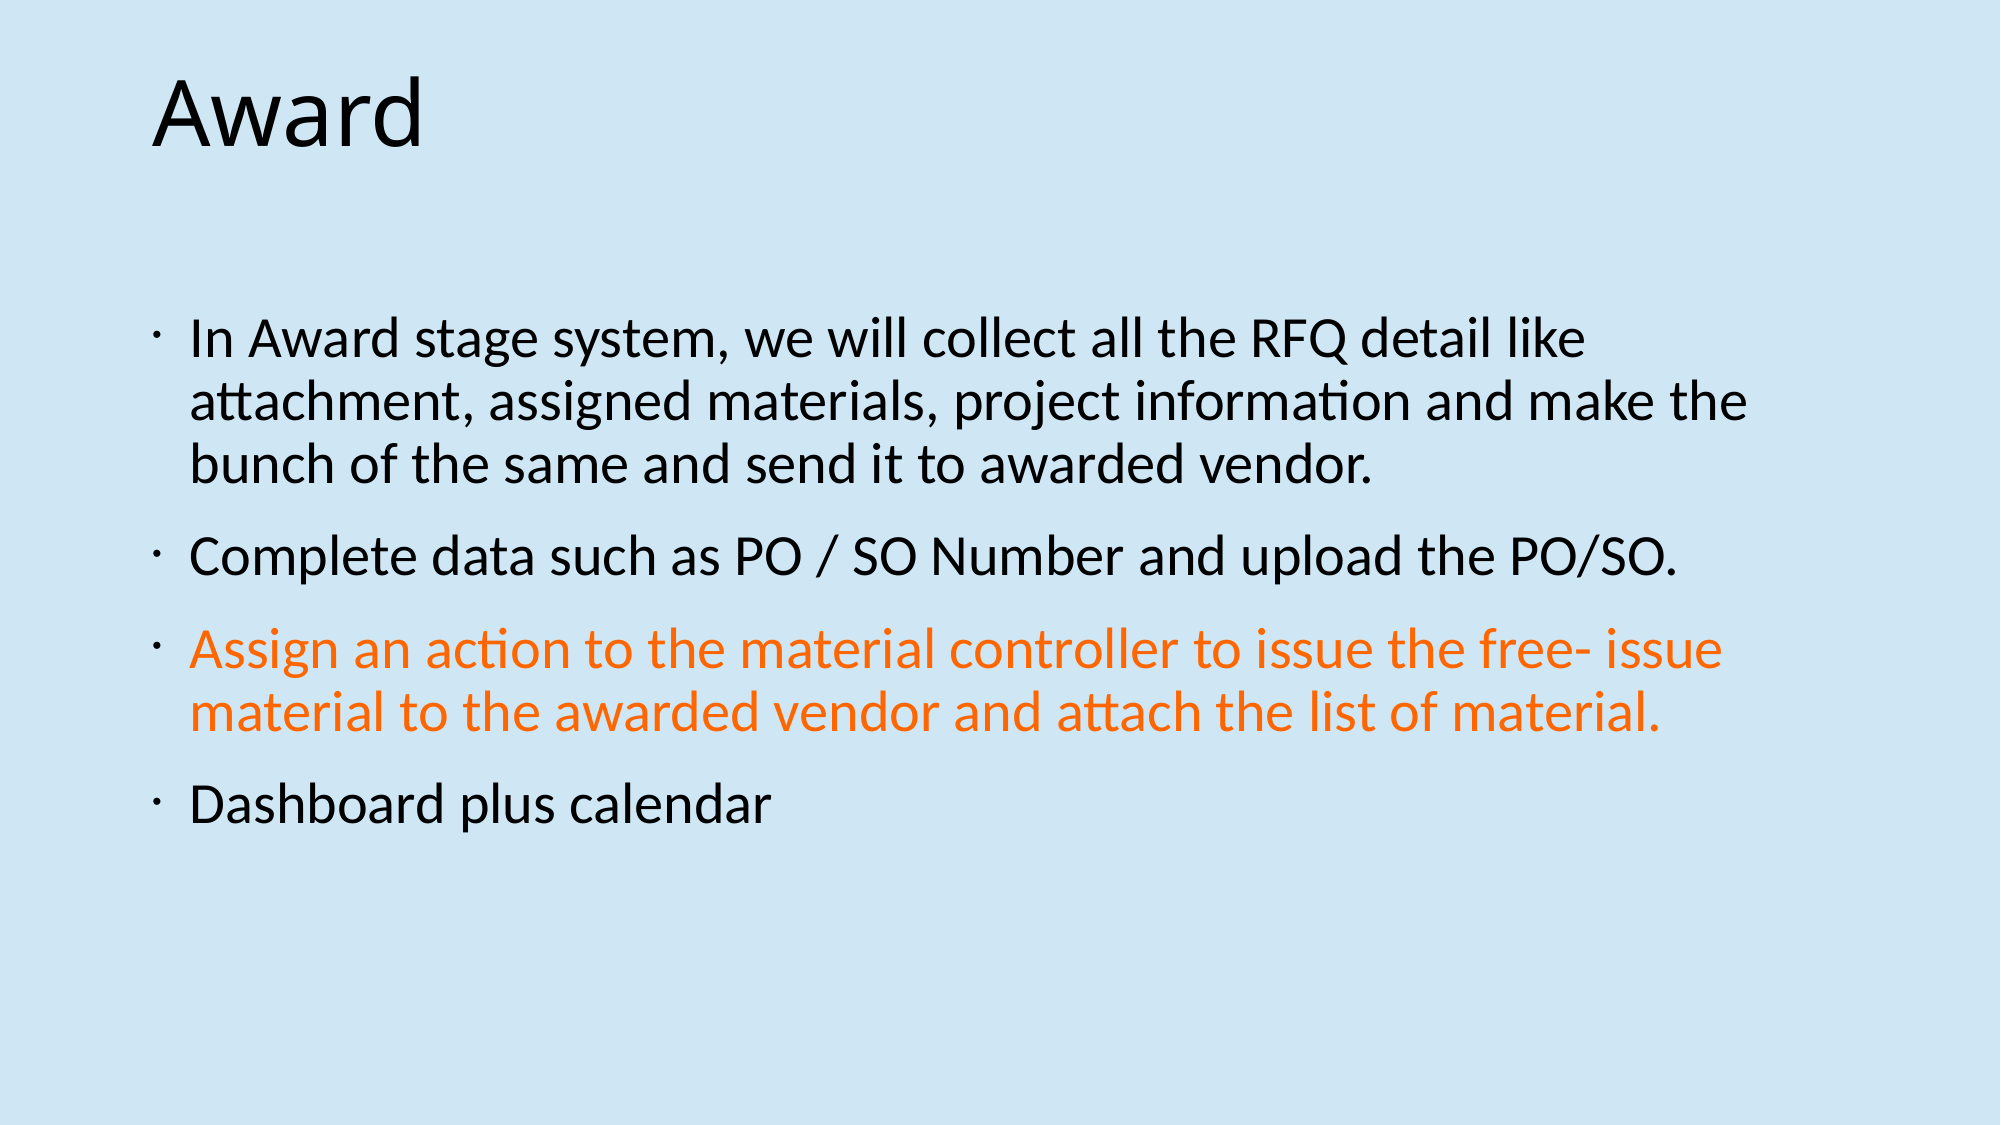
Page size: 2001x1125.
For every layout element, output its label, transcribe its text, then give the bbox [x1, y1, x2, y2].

title Award [137, 59, 1863, 278]
list In Award stage system, we will collect all the RFQ detail like attachment, assigned materials, project information and make the bunch of the same and send it to awarded vendor. Complete data such as PO / SO Number and upload the PO/SO. Assign an action to the material controller to issue the free- issue material to the awarded vendor and attach the list of material. Dashboard plus calendar [137, 299, 1863, 1014]
